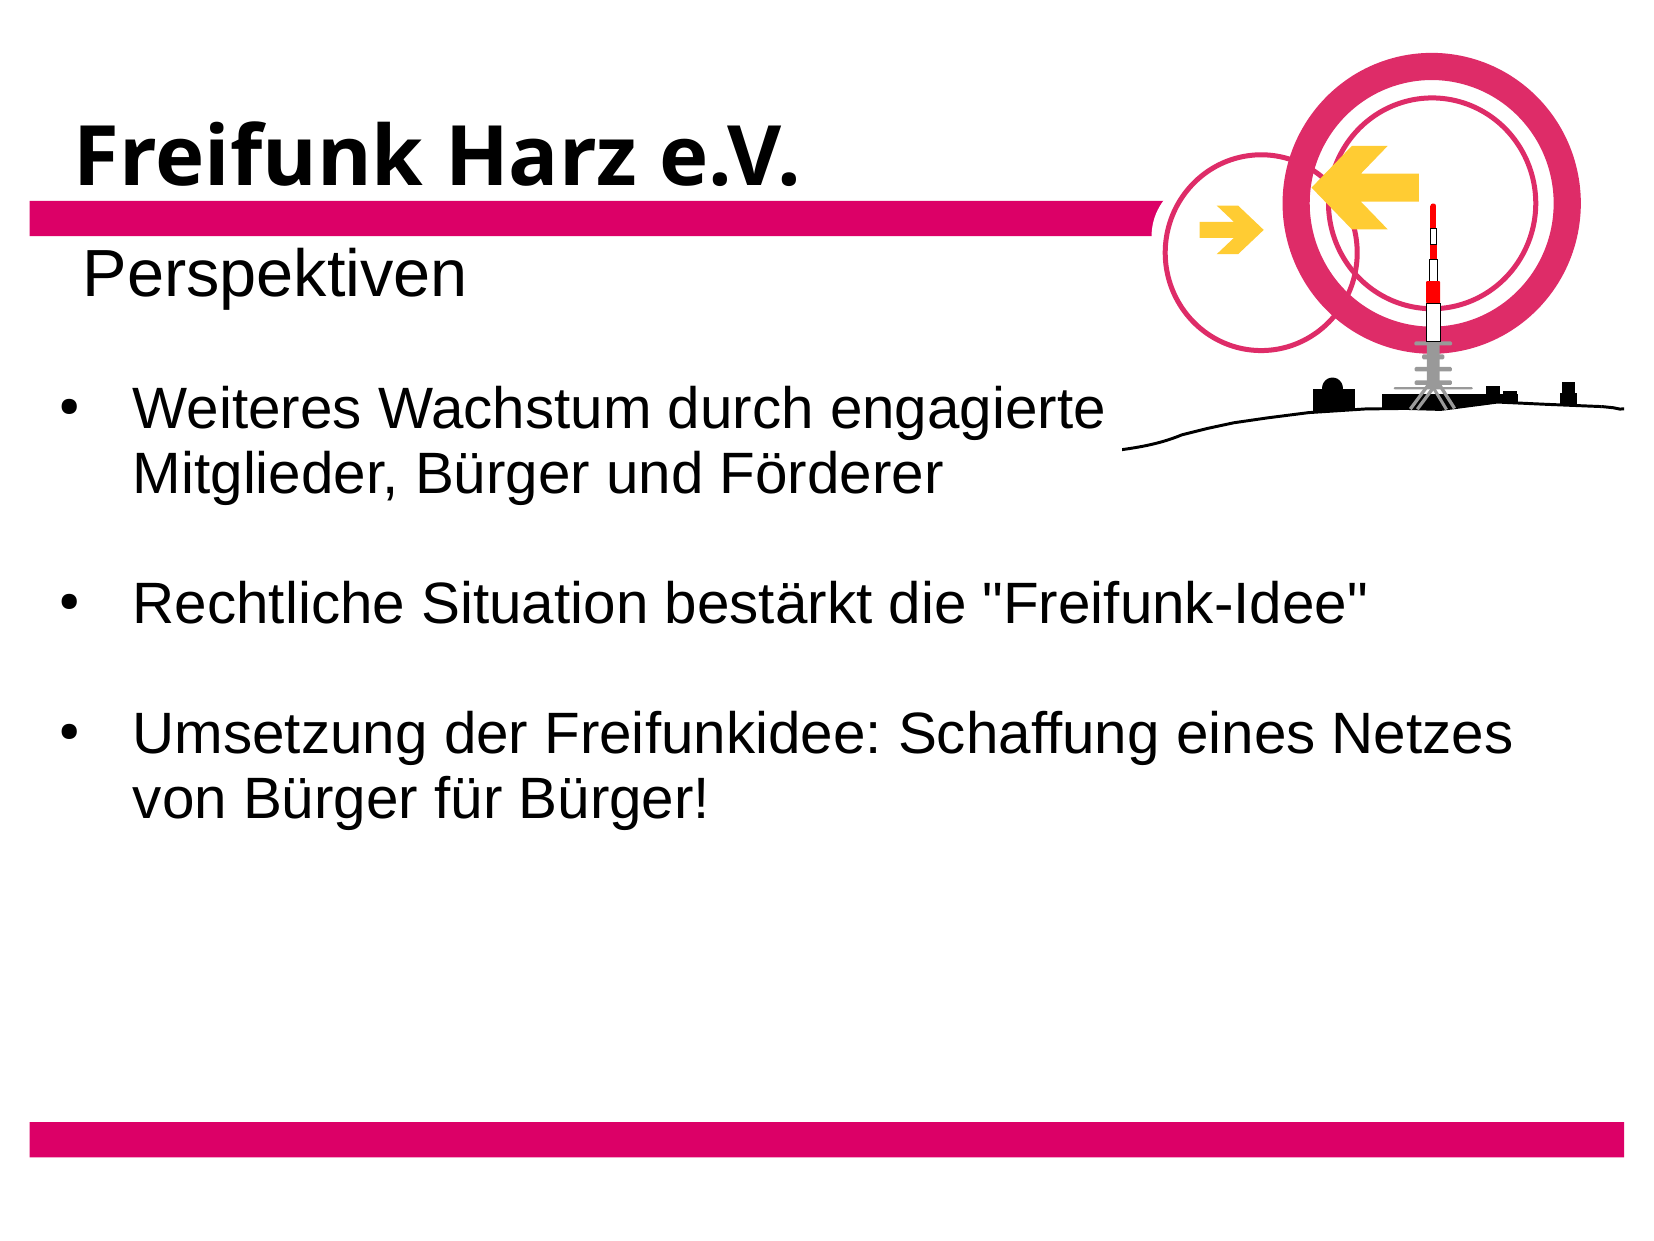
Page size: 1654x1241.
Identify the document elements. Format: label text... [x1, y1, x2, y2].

subtitle Perspektiven Weiteres Wachstum durch engagierte Mitglieder, Bürger und Förderer Rechtliche Situation bestärkt die "Freifunk-Idee" Umsetzung der Freifunkidee: Schaffung eines Netzes von Bürger für Bürger! [59, 236, 1571, 1038]
